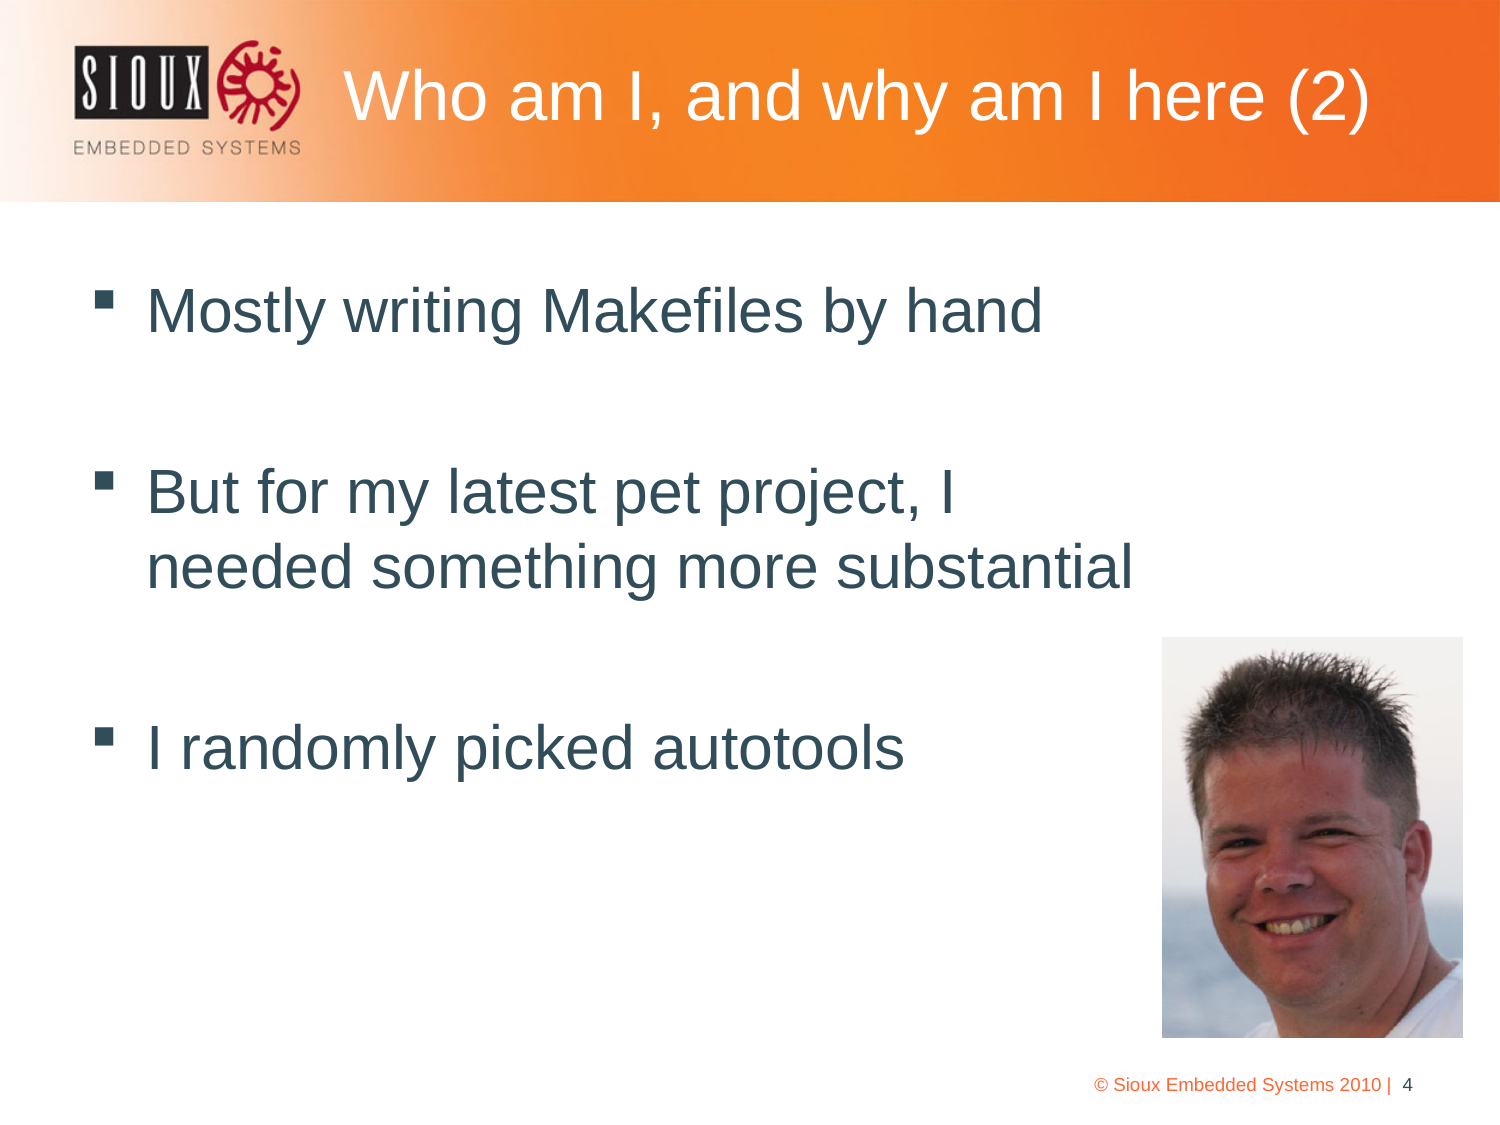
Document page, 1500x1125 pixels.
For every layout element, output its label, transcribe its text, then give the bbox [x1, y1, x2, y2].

picture [0, 0, 1500, 202]
list Mostly writing Makefiles by hand But for my latest pet project, I needed something more substantial I randomly picked autotools [75, 262, 1426, 1006]
picture [1162, 637, 1463, 1039]
title Who am I, and why am I here (2) [329, 37, 1424, 163]
